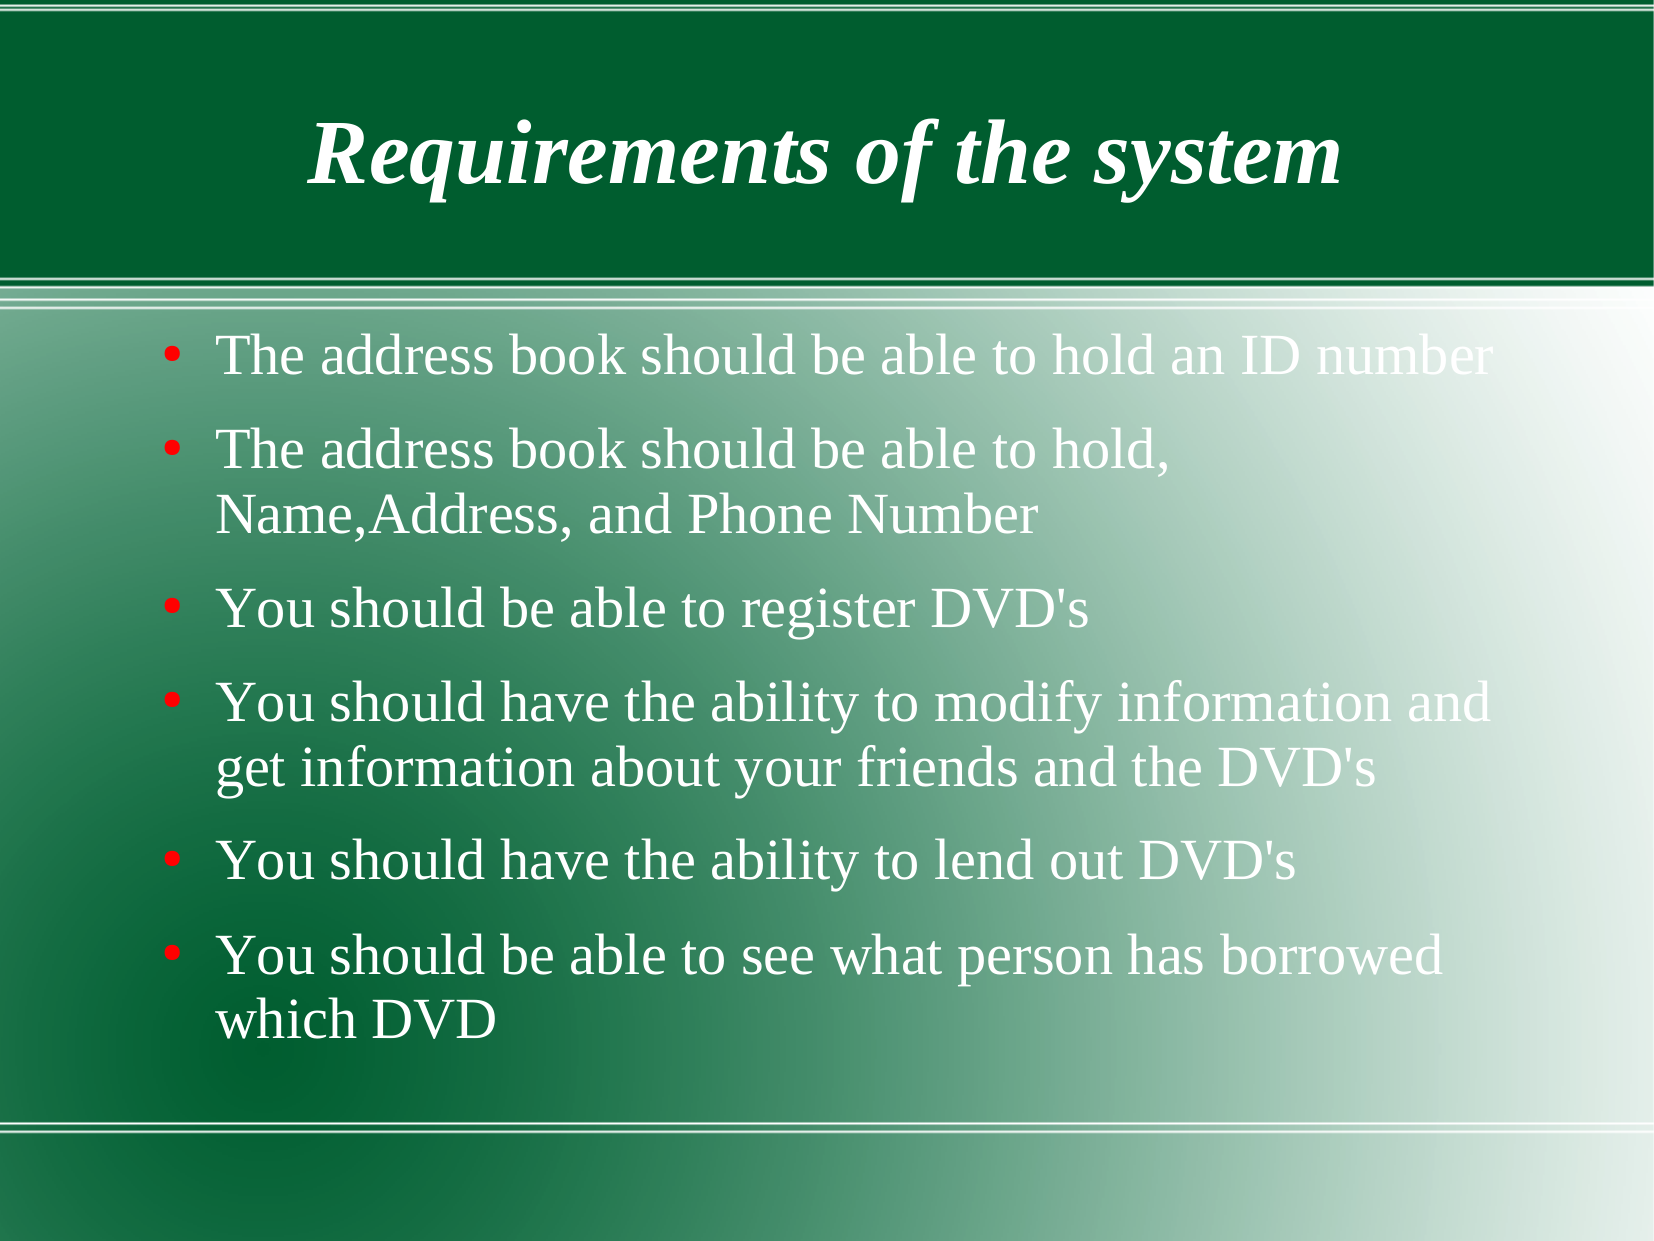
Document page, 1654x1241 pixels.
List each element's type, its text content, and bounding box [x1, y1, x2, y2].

list The address book should be able to hold an ID number The address book should be able to hold, Name,Address, and Phone Number You should be able to register DVD's You should have the ability to modify information and get information about your friends and the DVD's You should have the ability to lend out DVD's You should be able to see what person has borrowed which DVD [144, 322, 1526, 1105]
title Requirements of the system [82, 49, 1571, 257]
picture [0, 0, 1654, 1241]
